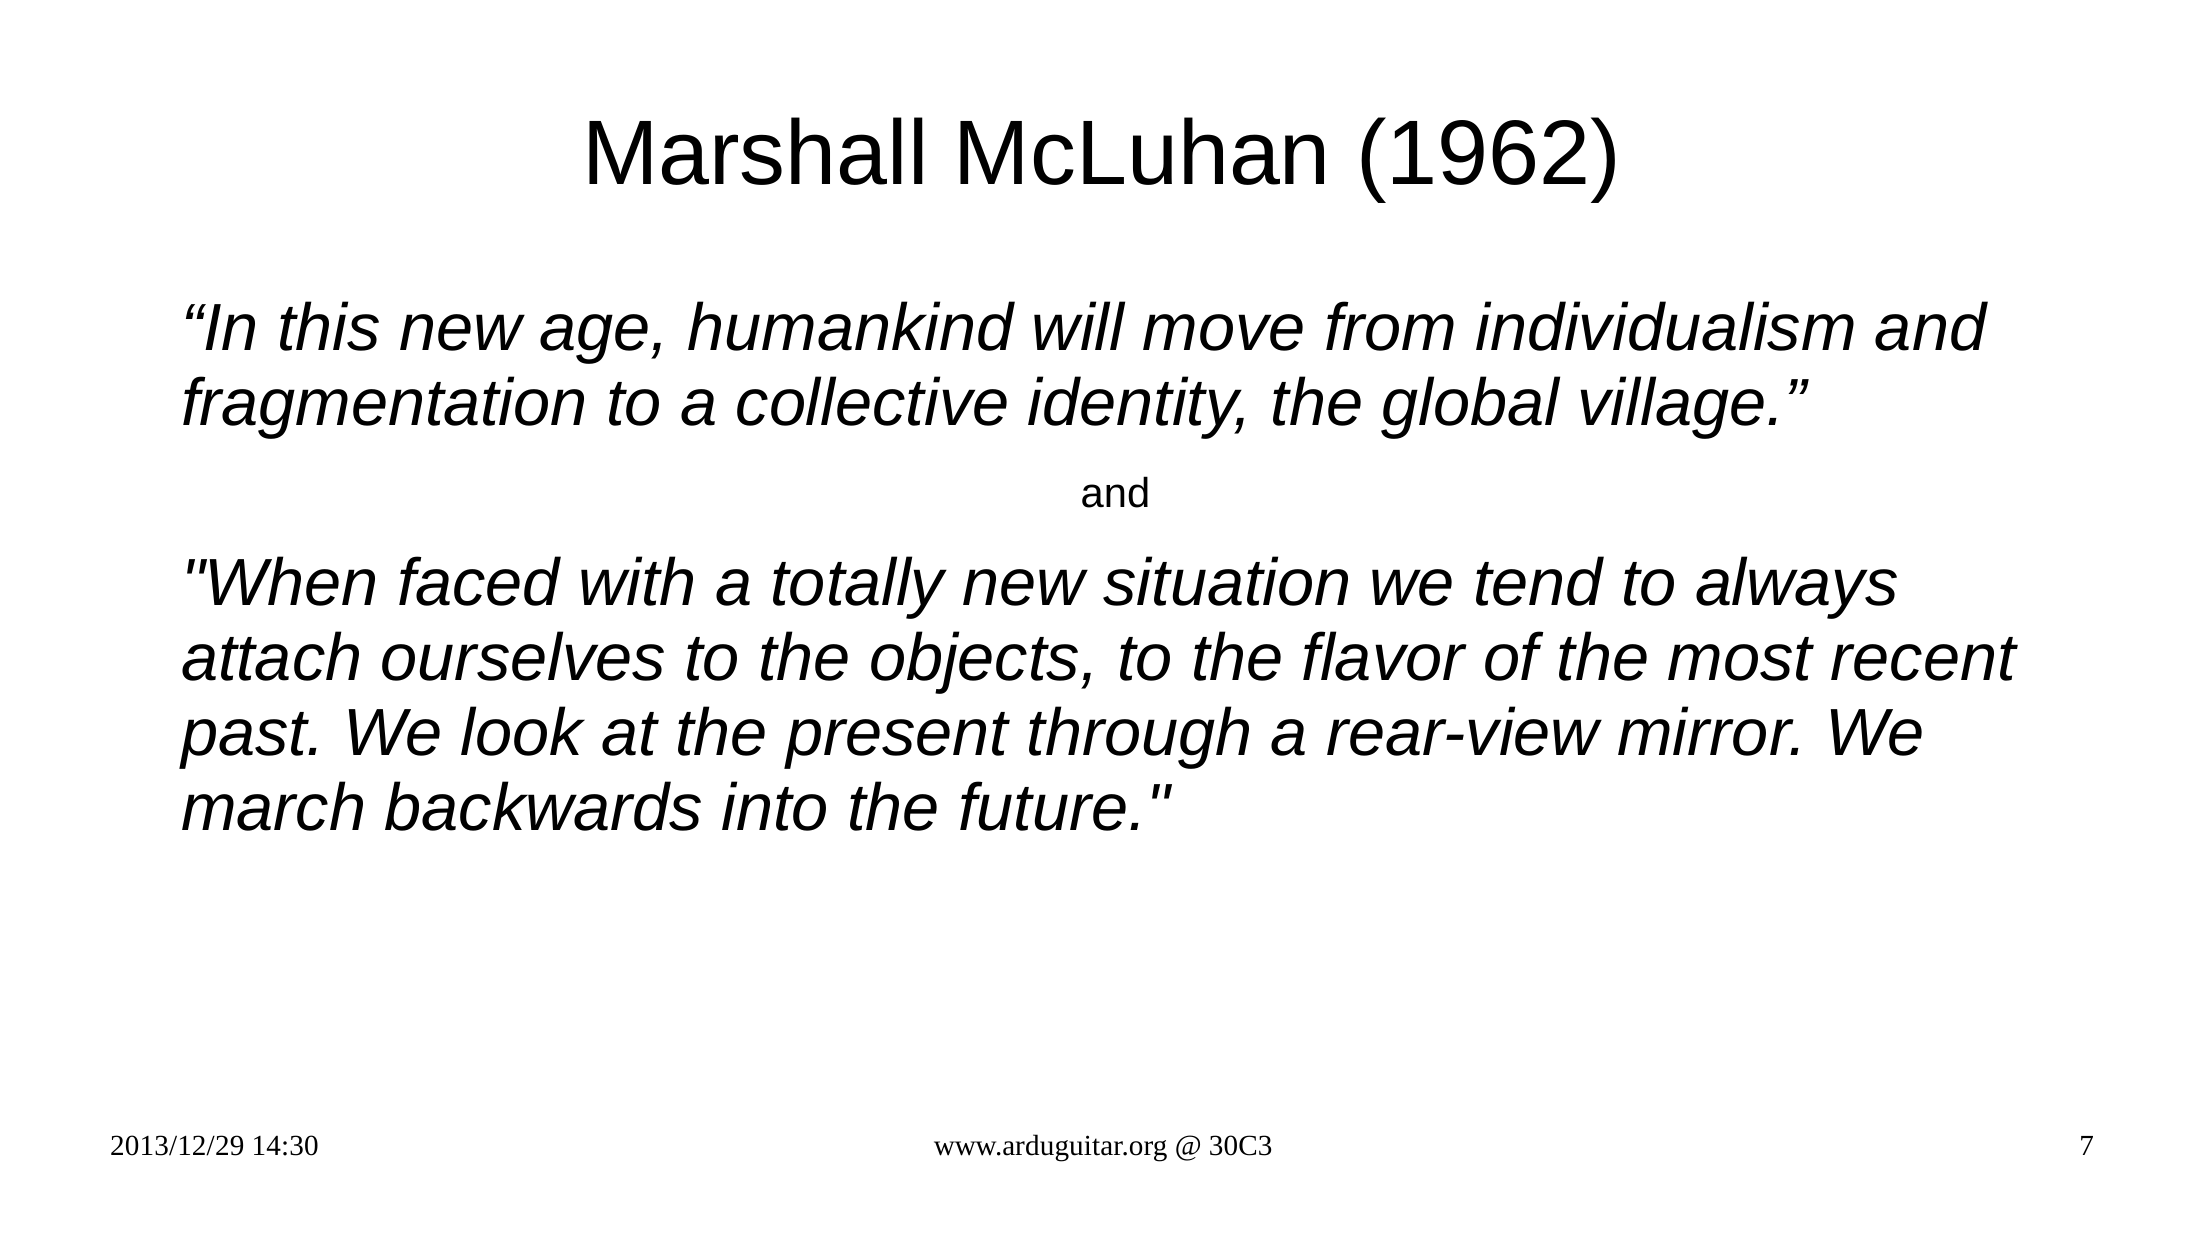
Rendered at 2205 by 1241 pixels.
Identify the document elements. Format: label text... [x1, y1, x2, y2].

title Marshall McLuhan (1962) [110, 49, 2095, 257]
list “In this new age, humankind will move from individualism and fragmentation to a collective identity, the global village.” and "When faced with a totally new situation we tend to always attach ourselves to the objects, to the flavor of the most recent past. We look at the present through a rear-view mirror. We march backwards into the future." [110, 290, 2051, 1010]
